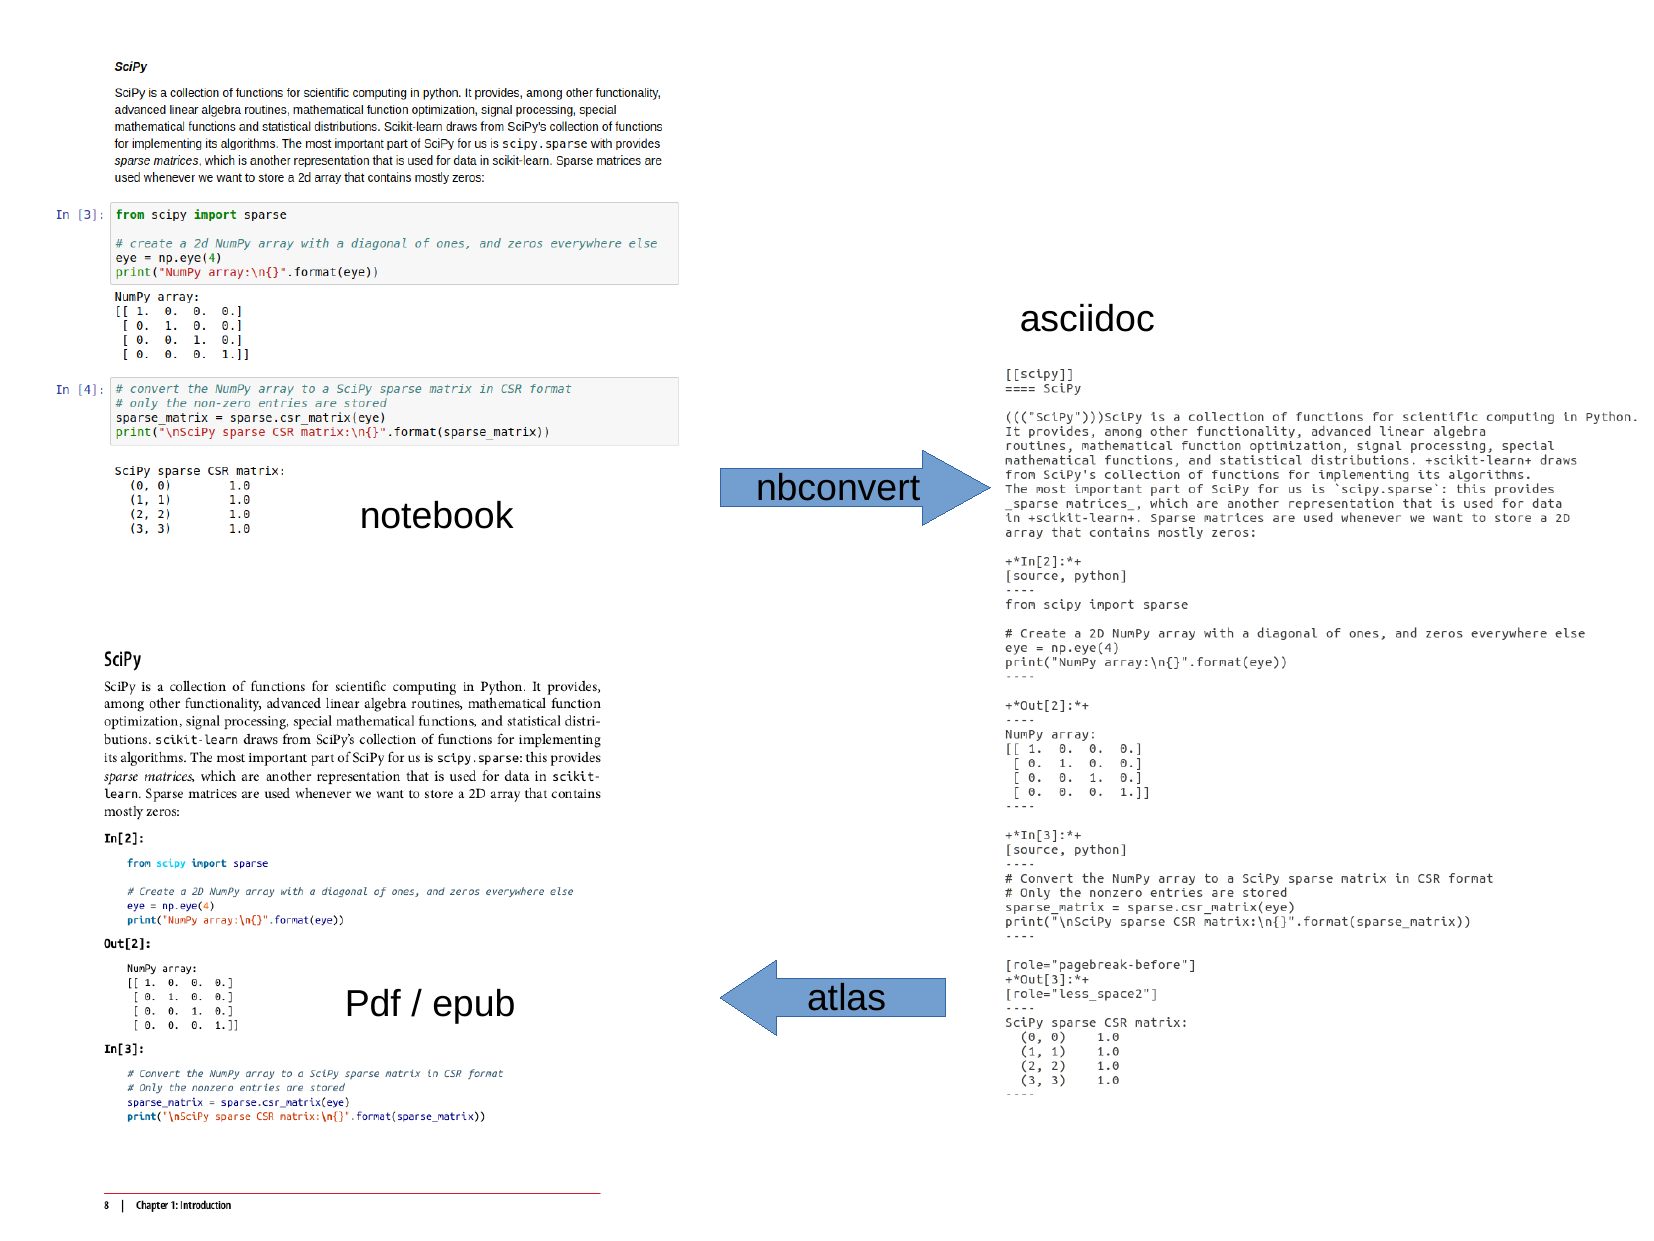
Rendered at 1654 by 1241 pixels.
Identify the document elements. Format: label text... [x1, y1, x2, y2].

text_box notebook [345, 487, 586, 586]
text_box Pdf / epub [330, 975, 571, 1032]
text_box asciidoc [1005, 290, 1351, 347]
picture [1004, 359, 1654, 1096]
text_box atlas [720, 960, 946, 1036]
picture [30, 34, 689, 556]
picture [90, 644, 616, 1223]
text_box nbconvert [720, 450, 991, 526]
